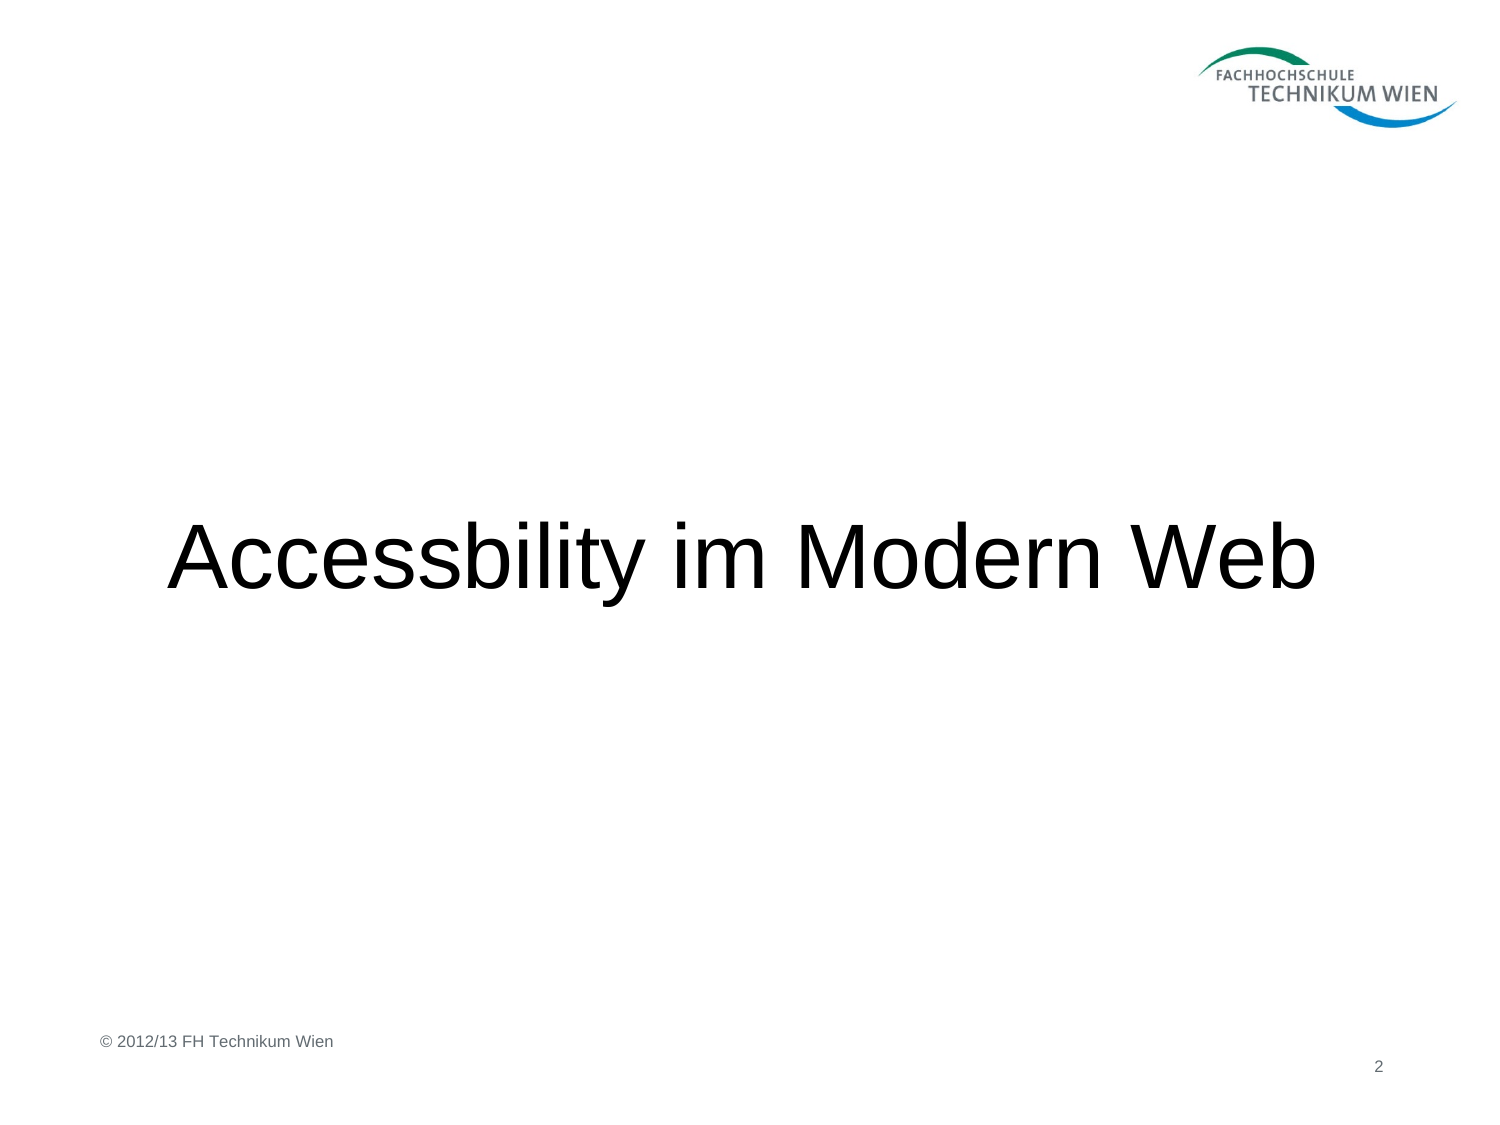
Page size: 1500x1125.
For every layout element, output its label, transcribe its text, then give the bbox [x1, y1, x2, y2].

subtitle Accessbility im Modern Web [100, 148, 1388, 956]
text_box © 2012/13 FH Technikum Wien [100, 1023, 928, 1102]
picture [8, 0, 1500, 177]
text_box <number> [1033, 1023, 1384, 1102]
